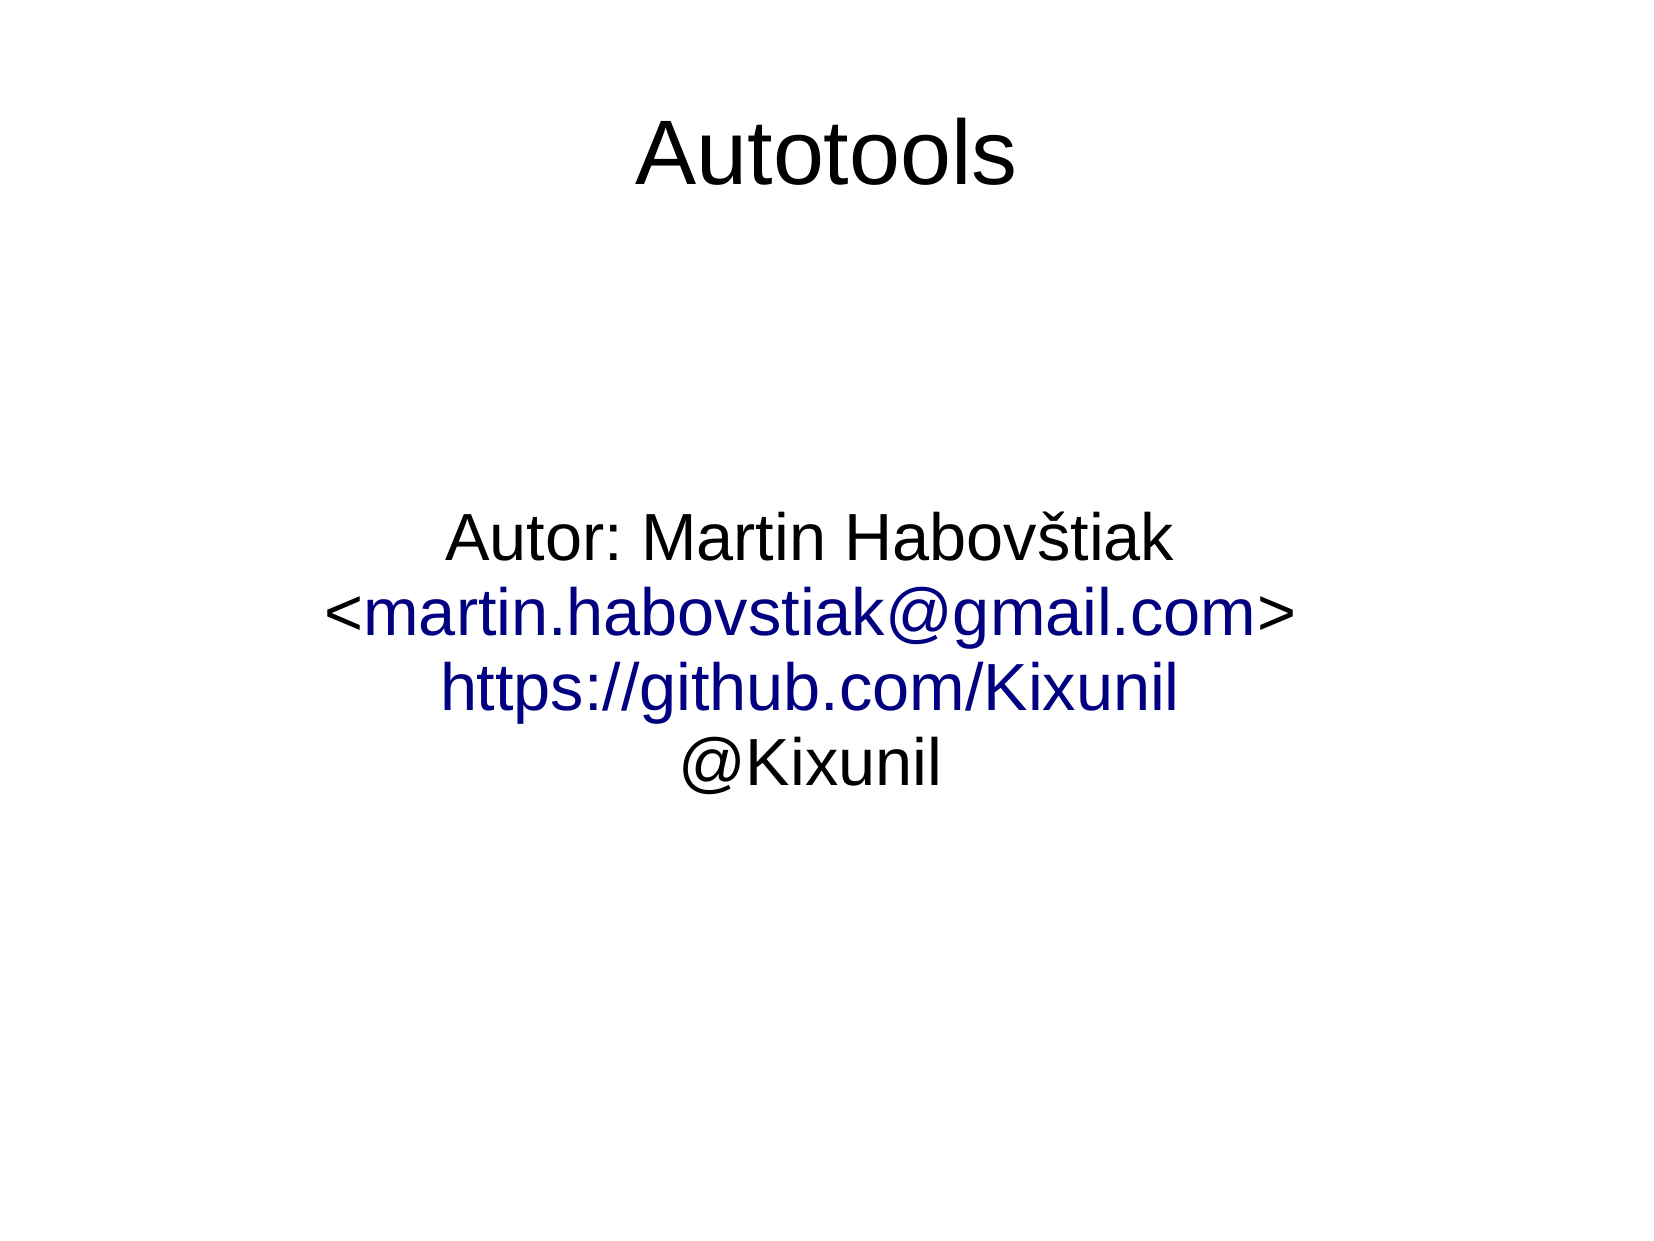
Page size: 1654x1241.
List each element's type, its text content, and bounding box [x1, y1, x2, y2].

subtitle Autor: Martin Habovštiak <martin.habovstiak@gmail.com> https://github.com/Kixunil @Kixunil [82, 290, 1538, 1010]
title Autotools [82, 49, 1571, 257]
